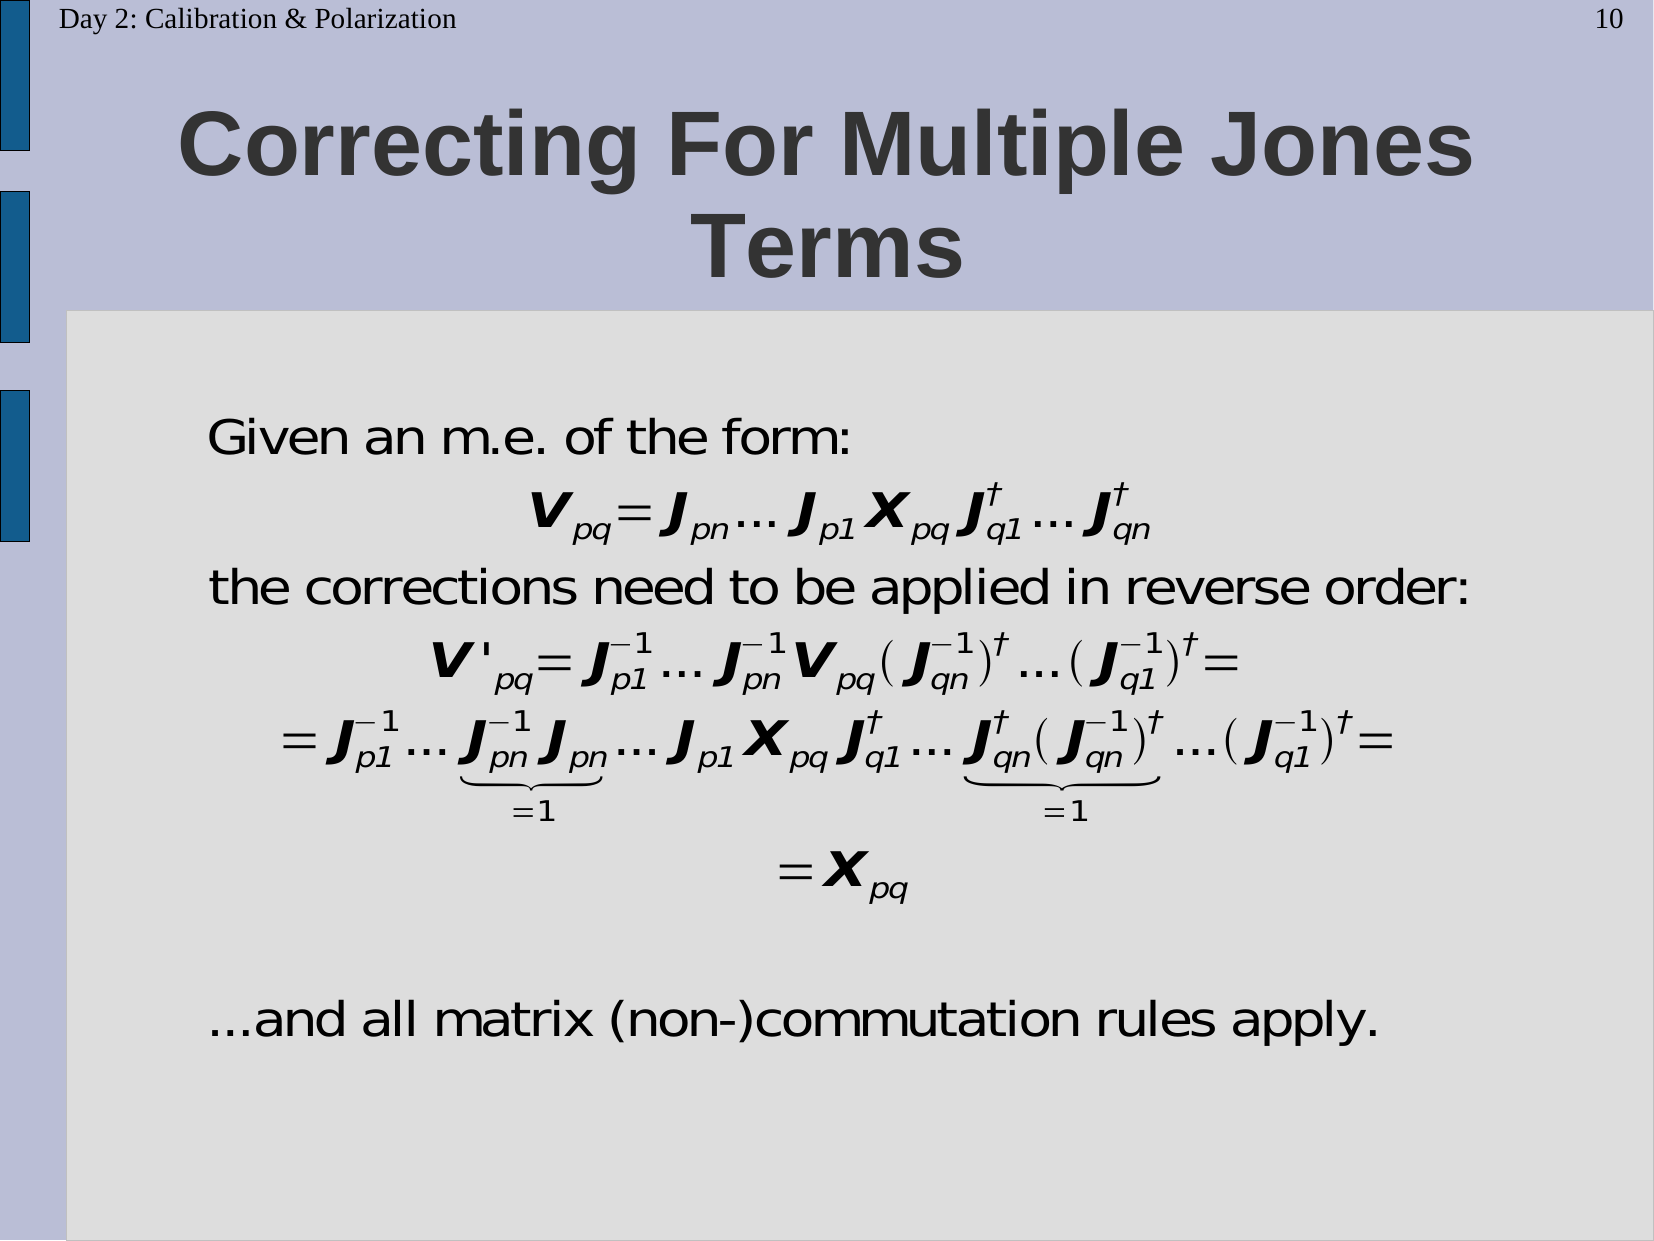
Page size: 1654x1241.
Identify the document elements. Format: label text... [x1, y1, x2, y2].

title Correcting For Multiple Jones Terms [121, 87, 1534, 302]
chart [199, 399, 1477, 1051]
